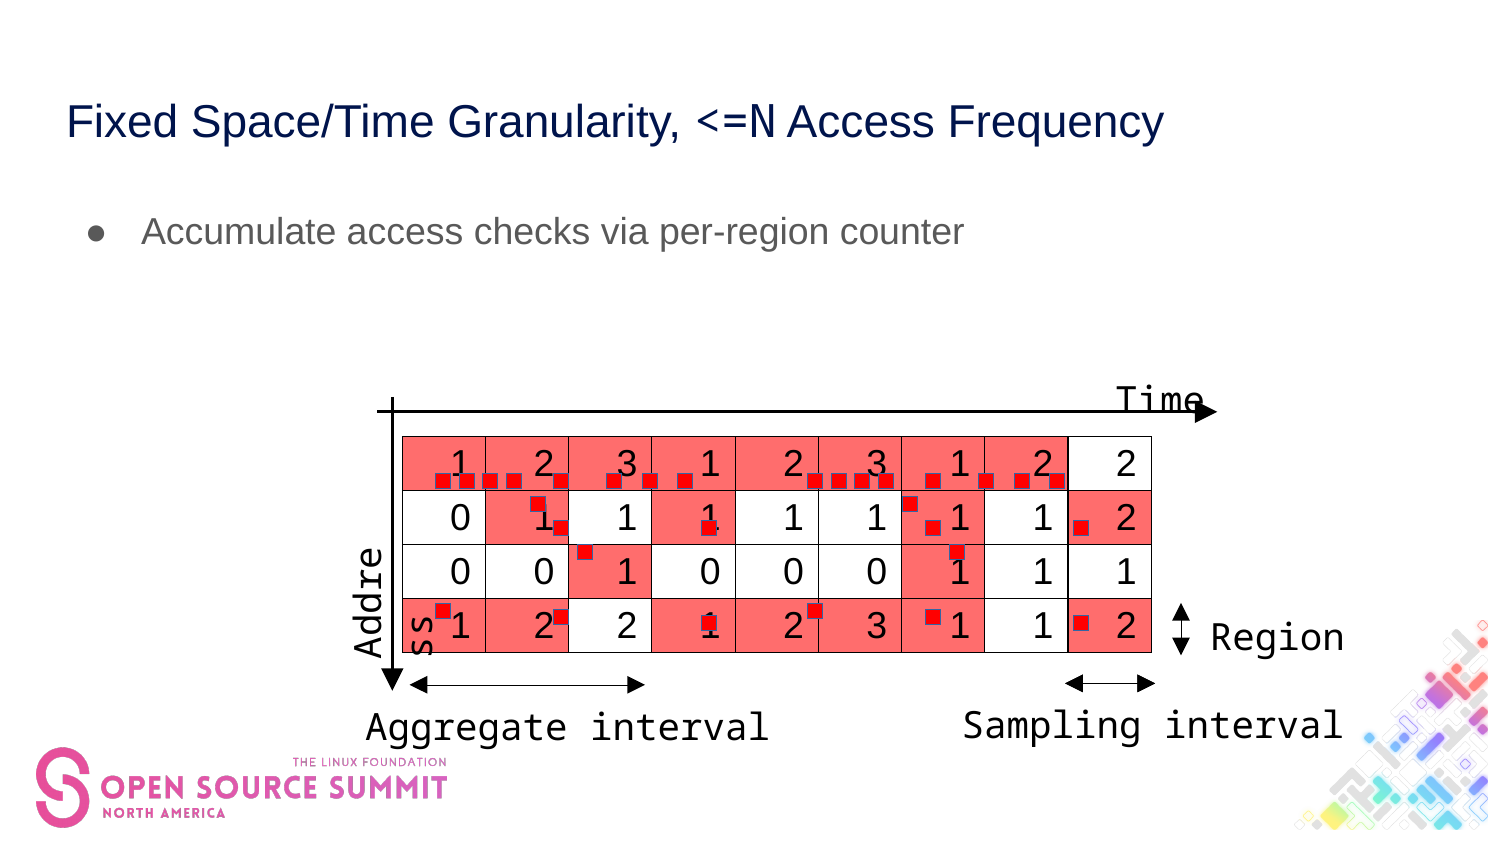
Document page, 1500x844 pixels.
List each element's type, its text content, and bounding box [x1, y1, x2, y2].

text_box [925, 609, 941, 625]
table_cell 0 [403, 545, 485, 598]
list Accumulate access checks via per-region counter [51, 189, 1449, 734]
table_cell 1 [652, 491, 735, 544]
table_header 2 [486, 437, 568, 490]
text_box [435, 473, 451, 489]
table_header 1 [403, 437, 485, 490]
table_header 3 [819, 437, 901, 490]
table_cell 1 [403, 599, 485, 652]
table_header 2 [985, 437, 1067, 490]
text_box [831, 473, 847, 489]
table_cell 2 [1069, 491, 1151, 544]
table_cell 0 [486, 545, 568, 598]
table_cell 1 [985, 545, 1067, 598]
table_cell 1 [902, 599, 984, 652]
table_cell 1 [902, 545, 984, 598]
table_cell 0 [403, 491, 485, 544]
table_header 3 [569, 437, 651, 490]
picture [36, 747, 447, 828]
text_box [854, 473, 870, 489]
table_cell 2 [1069, 599, 1151, 652]
text_box [807, 603, 823, 619]
table_cell 2 [486, 599, 568, 652]
table_cell 3 [819, 599, 901, 652]
text_box [949, 544, 965, 560]
table_cell 1 [1069, 545, 1151, 598]
text_box Address [333, 513, 387, 675]
text_box [878, 473, 894, 489]
table_cell 1 [819, 491, 901, 544]
table_header 2 [736, 437, 818, 490]
text_box [553, 609, 569, 625]
text_box [1073, 520, 1089, 536]
table_header 1 [902, 437, 984, 490]
text_box [553, 473, 569, 489]
table_cell 0 [819, 545, 901, 598]
text_box [701, 520, 717, 536]
text_box Time [1100, 366, 1206, 420]
table_header 2 [1069, 437, 1151, 490]
text_box [606, 473, 622, 489]
text_box Sampling interval [946, 691, 1296, 745]
table_cell 1 [569, 491, 651, 544]
text_box [506, 473, 522, 489]
text_box [925, 520, 941, 536]
table_cell 2 [569, 599, 651, 652]
text_box [1014, 473, 1030, 489]
text_box [642, 473, 658, 489]
text_box [677, 473, 693, 489]
text_box [978, 473, 994, 489]
table_cell 1 [985, 491, 1067, 544]
table_cell 1 [652, 599, 735, 652]
table_cell 1 [736, 491, 818, 544]
table_cell 0 [736, 545, 818, 598]
text_box [902, 496, 918, 512]
text_box [1073, 615, 1089, 631]
text_box Aggregate interval [350, 692, 718, 746]
text_box Region [1194, 602, 1338, 656]
text_box [701, 615, 717, 631]
table_cell 1 [569, 545, 651, 598]
text_box [553, 520, 569, 536]
table_cell 1 [985, 599, 1067, 652]
text_box [577, 544, 593, 560]
text_box [925, 473, 941, 489]
text_box [482, 473, 498, 489]
title Fixed Space/Time Granularity, <=N Access Frequency [51, 72, 1449, 167]
table_cell 0 [652, 545, 735, 598]
text_box [807, 473, 823, 489]
table_cell 2 [736, 599, 818, 652]
table_cell 1 [902, 491, 984, 544]
picture [1294, 620, 1488, 830]
table_header 1 [652, 437, 735, 490]
table_cell 1 [421, 644, 430, 652]
table_cell 1 [486, 491, 568, 544]
list Accumulate access checks via per-region counter [428, 686, 627, 692]
text_box [435, 603, 451, 619]
text_box [459, 473, 475, 489]
text_box [1049, 473, 1065, 489]
text_box [530, 496, 546, 512]
